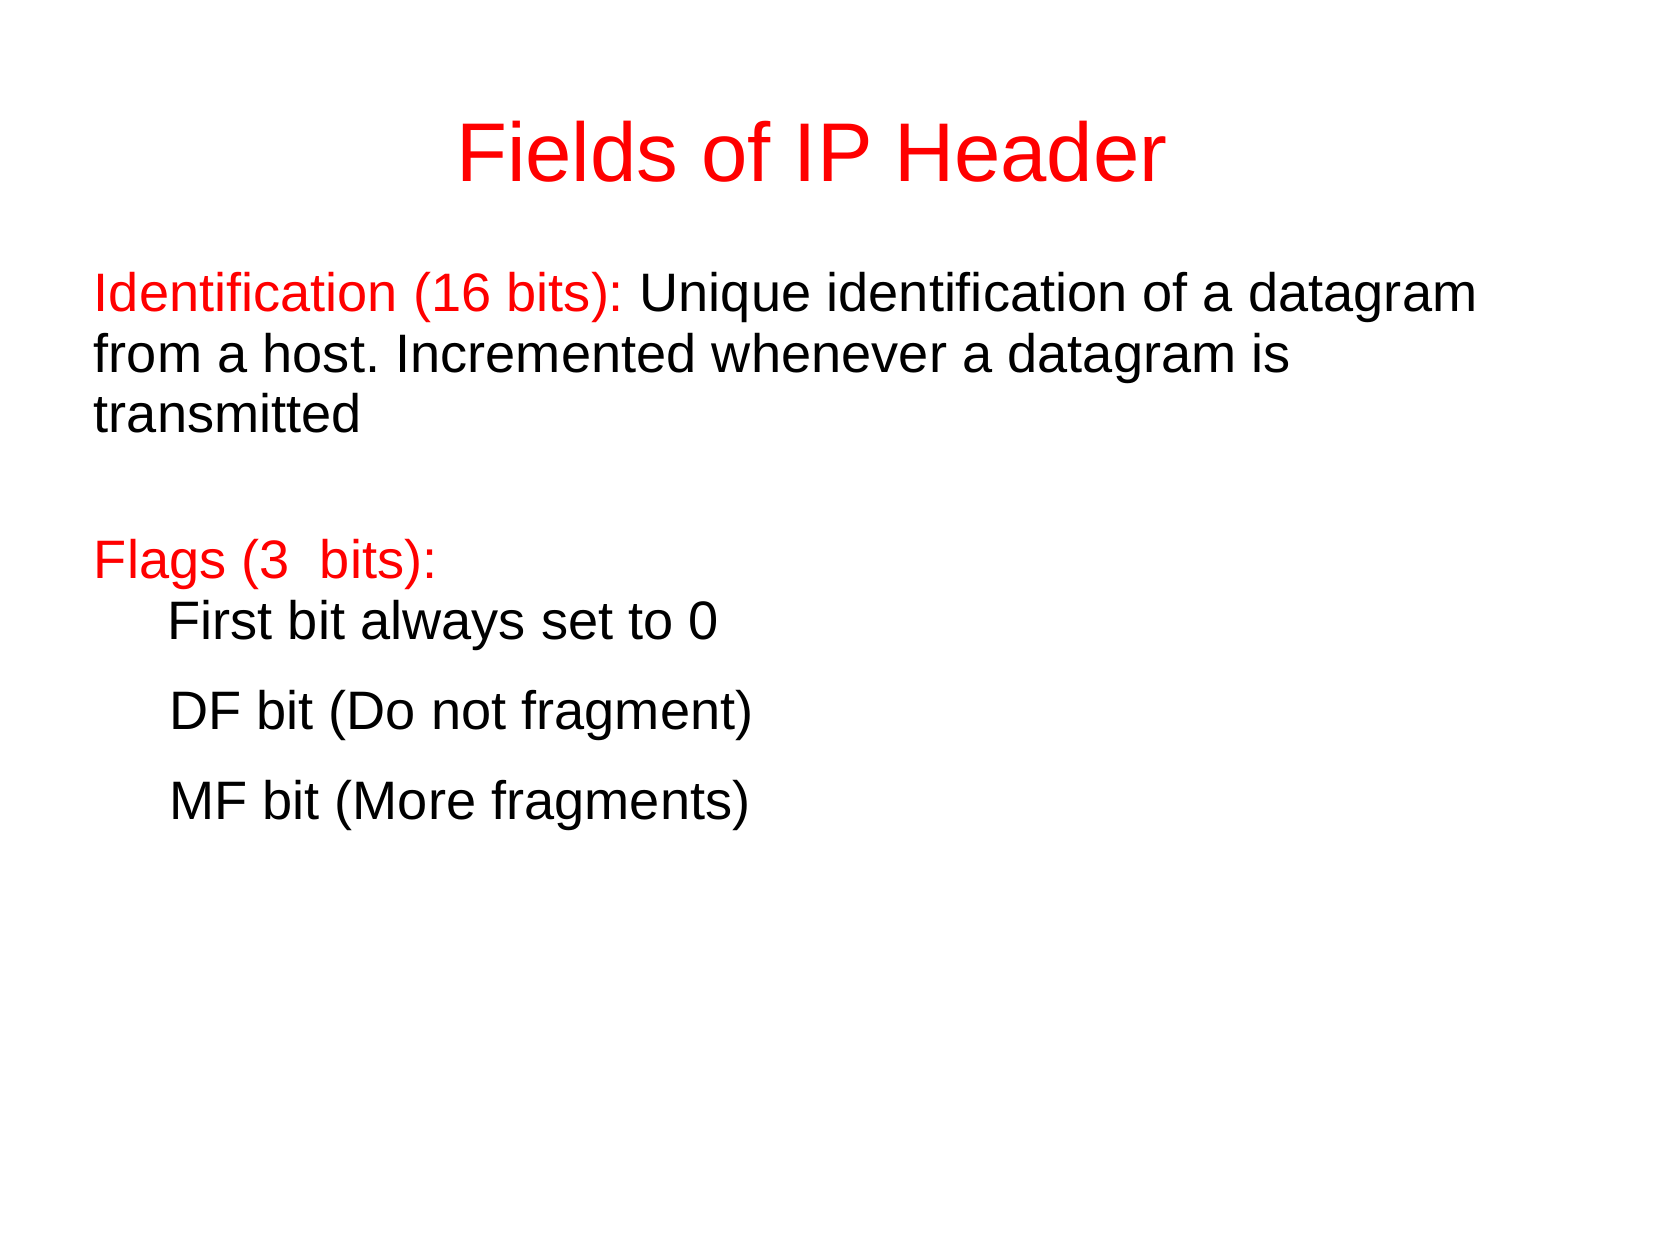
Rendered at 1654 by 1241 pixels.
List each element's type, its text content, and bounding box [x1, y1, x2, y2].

text_box Identification (16 bits): Unique identification of a datagram from a host. Incremented whenever a datagram is transmitted Flags (3 bits): First bit always set to 0 DF bit (Do not fragment) MF bit (More fragments) [93, 262, 1571, 833]
title Fields of IP Header [0, 49, 1654, 257]
